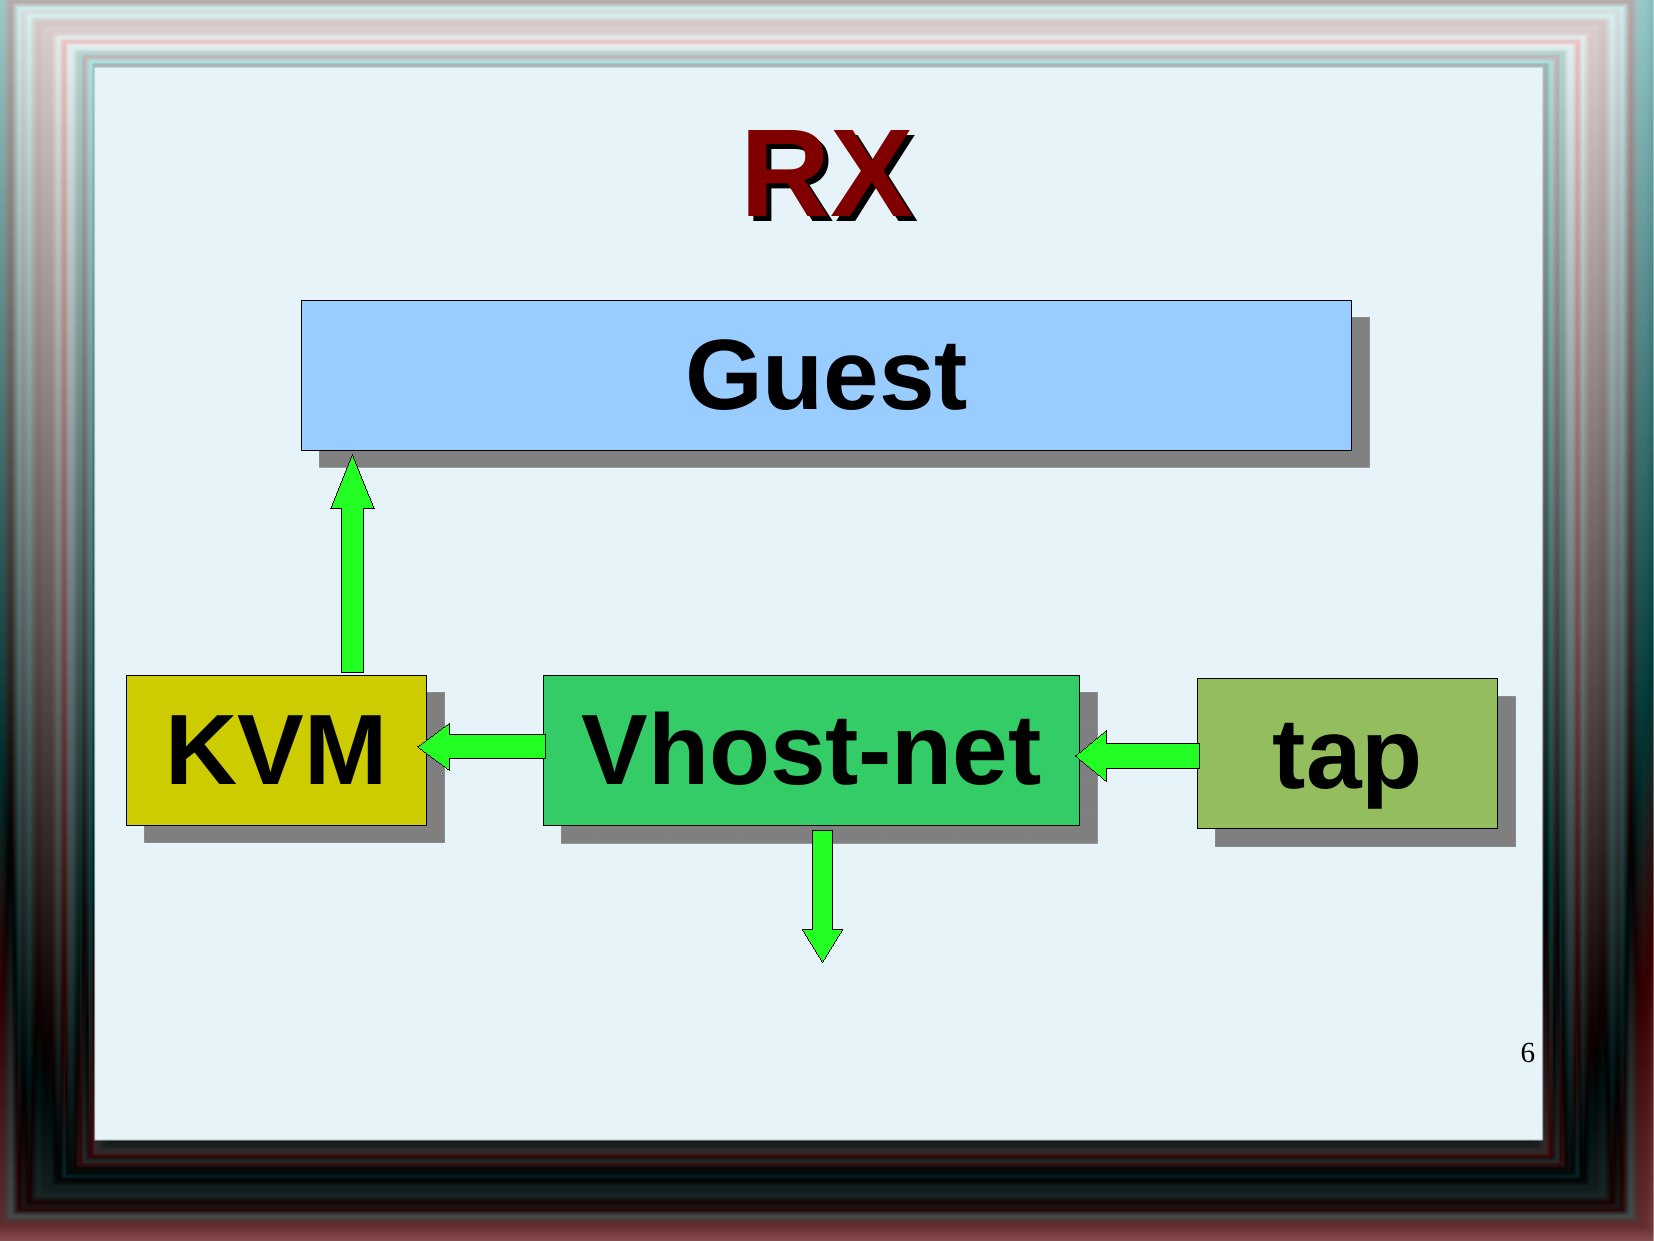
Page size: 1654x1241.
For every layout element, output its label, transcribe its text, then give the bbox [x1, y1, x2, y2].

text_box tap [1197, 678, 1498, 829]
text_box Guest [301, 300, 1352, 451]
text_box [1075, 730, 1200, 782]
text_box [417, 723, 546, 771]
text_box [802, 830, 843, 963]
title RX [118, 88, 1536, 257]
text_box Vhost-net [543, 675, 1080, 826]
text_box KVM [126, 675, 427, 826]
text_box [330, 454, 375, 673]
picture [0, 0, 1654, 1241]
